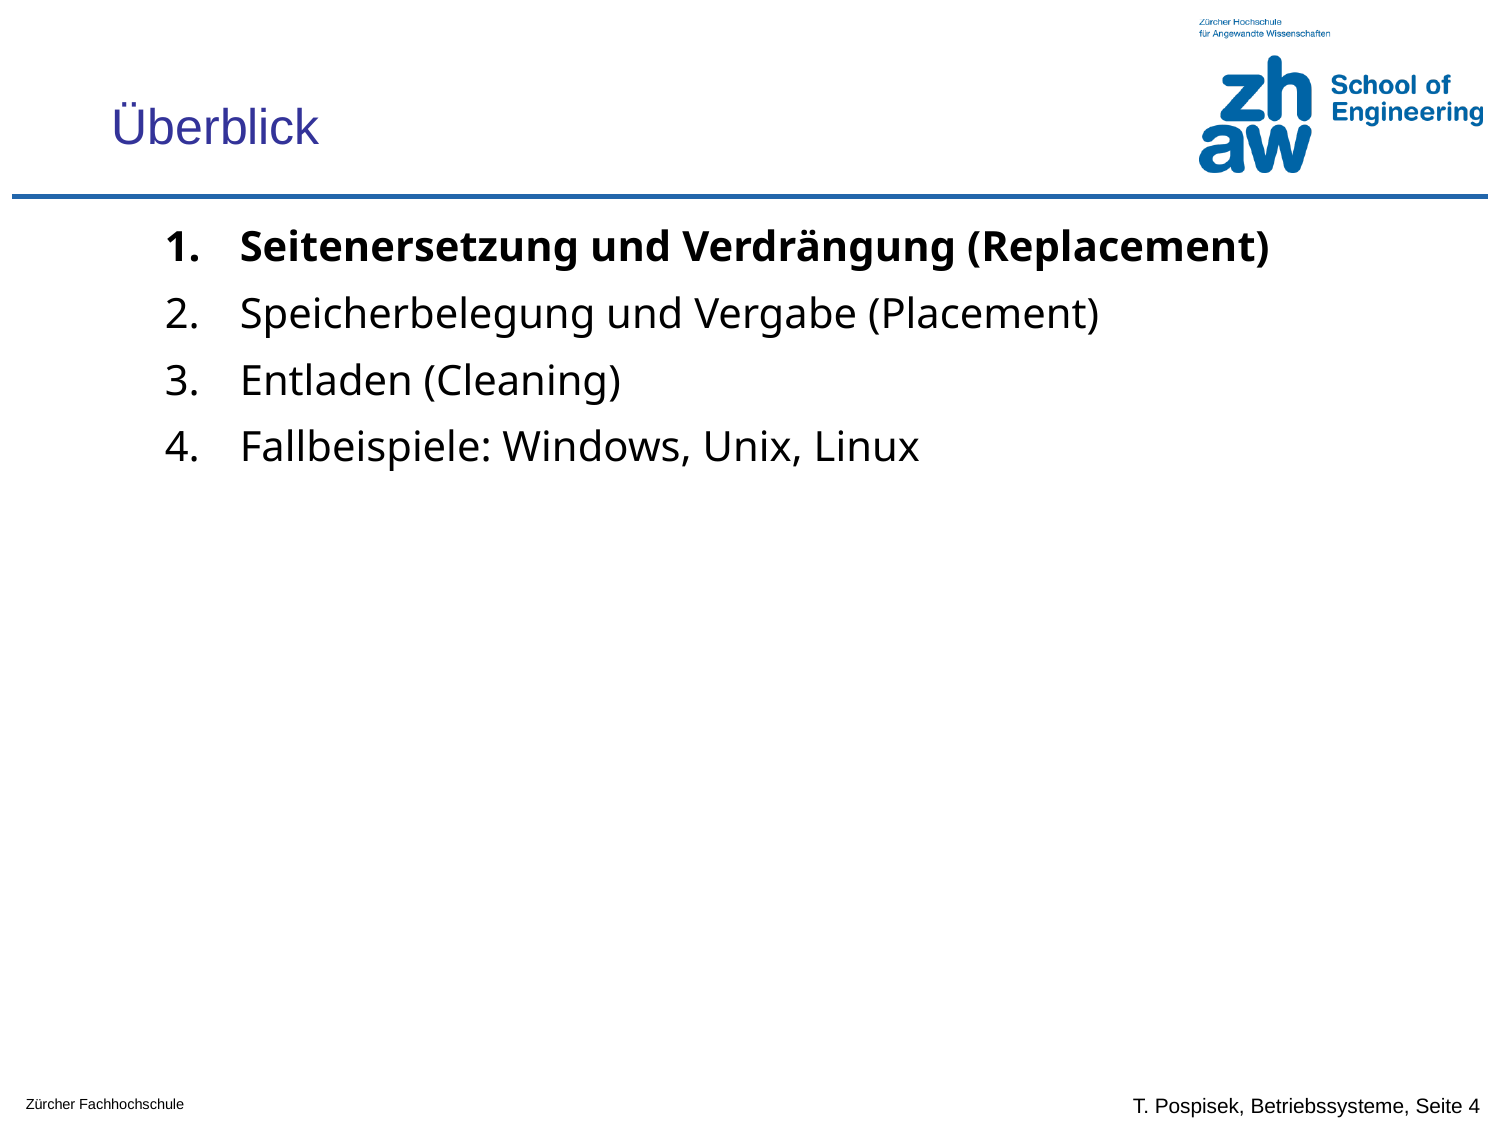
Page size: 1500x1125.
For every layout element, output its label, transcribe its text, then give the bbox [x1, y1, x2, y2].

title Überblick [96, 50, 1375, 163]
picture [1199, 19, 1483, 173]
text_box Seitenersetzung und Verdrängung (Replacement) Speicherbelegung und Vergabe (Placement) Entladen (Cleaning) Fallbeispiele: Windows, Unix, Linux [149, 212, 1363, 988]
